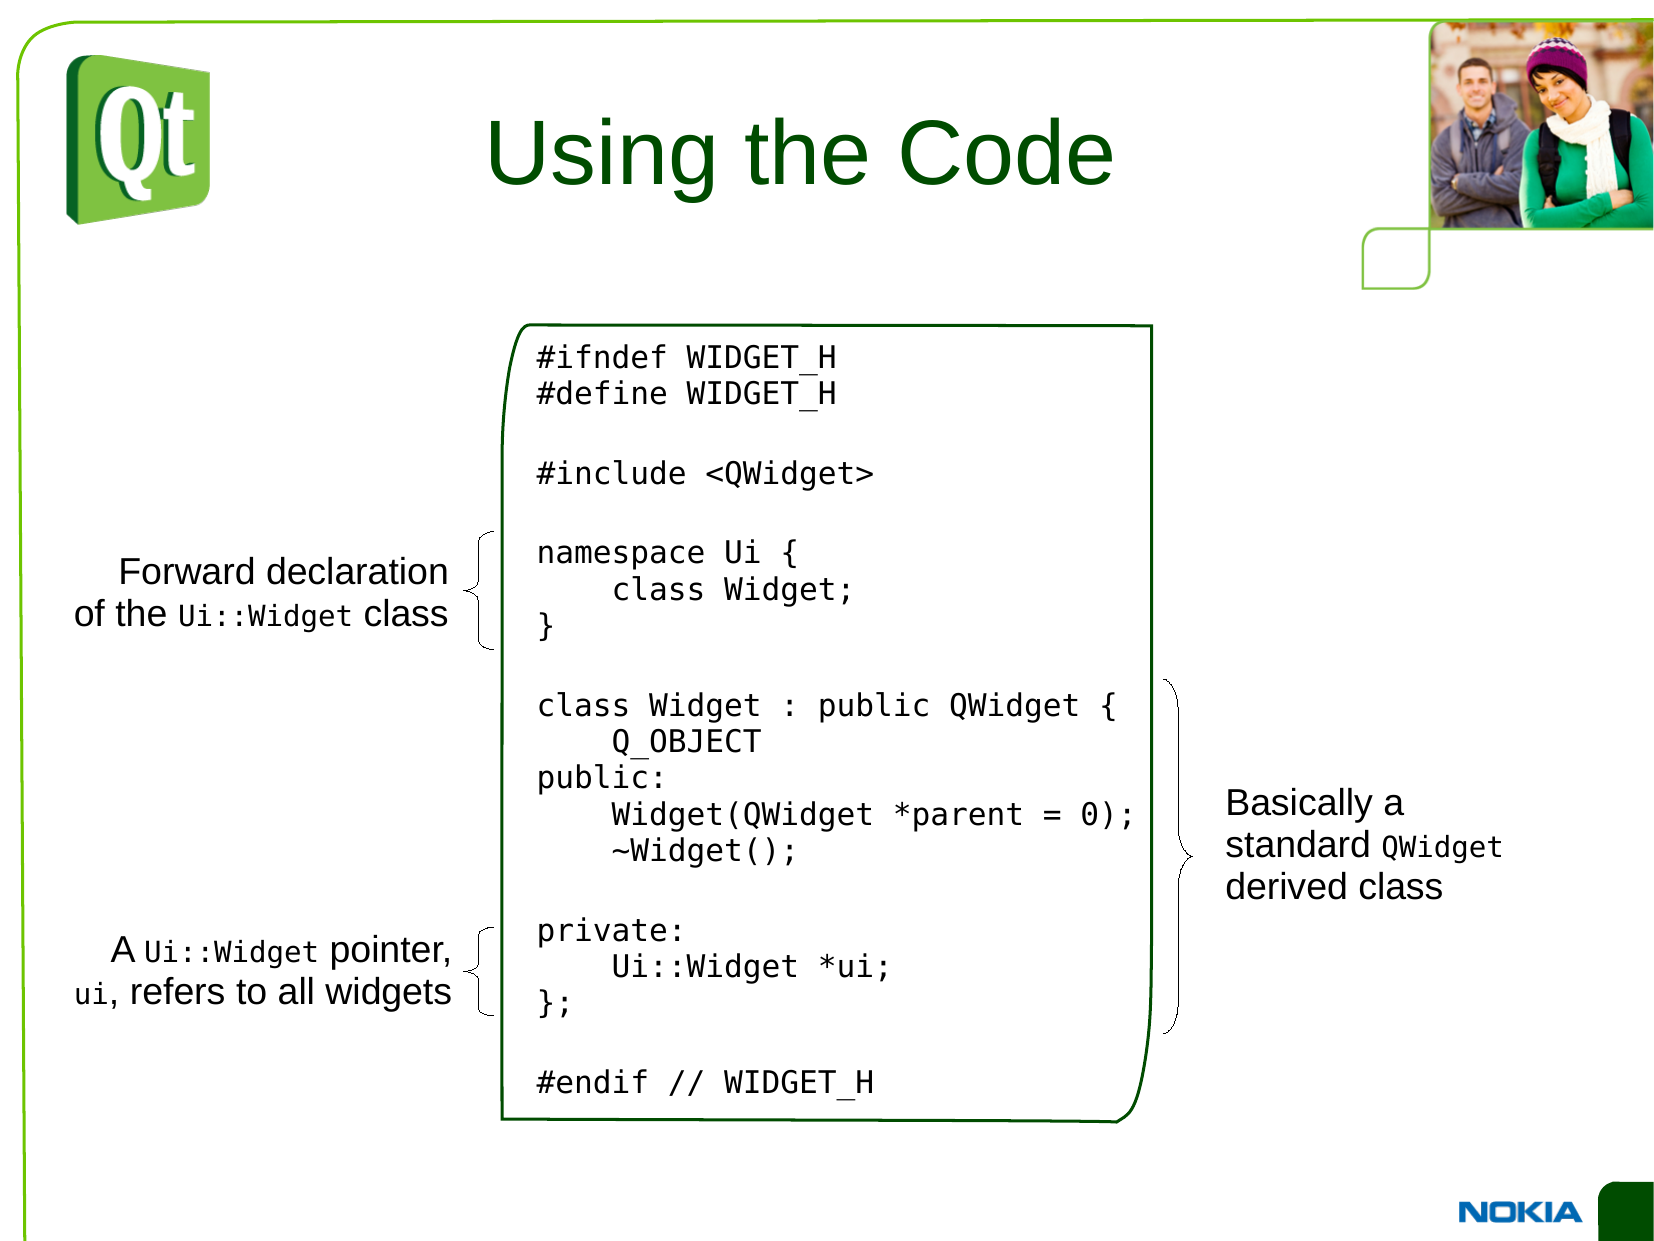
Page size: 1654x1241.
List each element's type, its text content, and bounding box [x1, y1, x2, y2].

text_box #ifndef WIDGET_H #define WIDGET_H #include <QWidget> namespace Ui { class Widget; } class Widget : public QWidget { Q_OBJECT public: Widget(QWidget *parent = 0); ~Widget(); private: Ui::Widget *ui; }; #endif // WIDGET_H [521, 1023, 1152, 1152]
text_box Forward declaration of the Ui::Widget class [59, 543, 464, 643]
text_box A Ui::Widget pointer, ui, refers to all widgets [59, 921, 467, 1021]
text_box #ifndef WIDGET_H #define WIDGET_H #include <QWidget> namespace Ui { class Widget; } class Widget : public QWidget { Q_OBJECT public: Widget(QWidget *parent = 0); ~Widget(); private: Ui::Widget *ui; }; #endif // WIDGET_H [521, 331, 1150, 1120]
title Using the Code [263, 49, 1339, 257]
picture [1459, 1201, 1583, 1223]
text_box Basically a standard QWidget derived class [1210, 774, 1536, 916]
picture [66, 55, 210, 225]
picture [1361, 20, 1654, 290]
